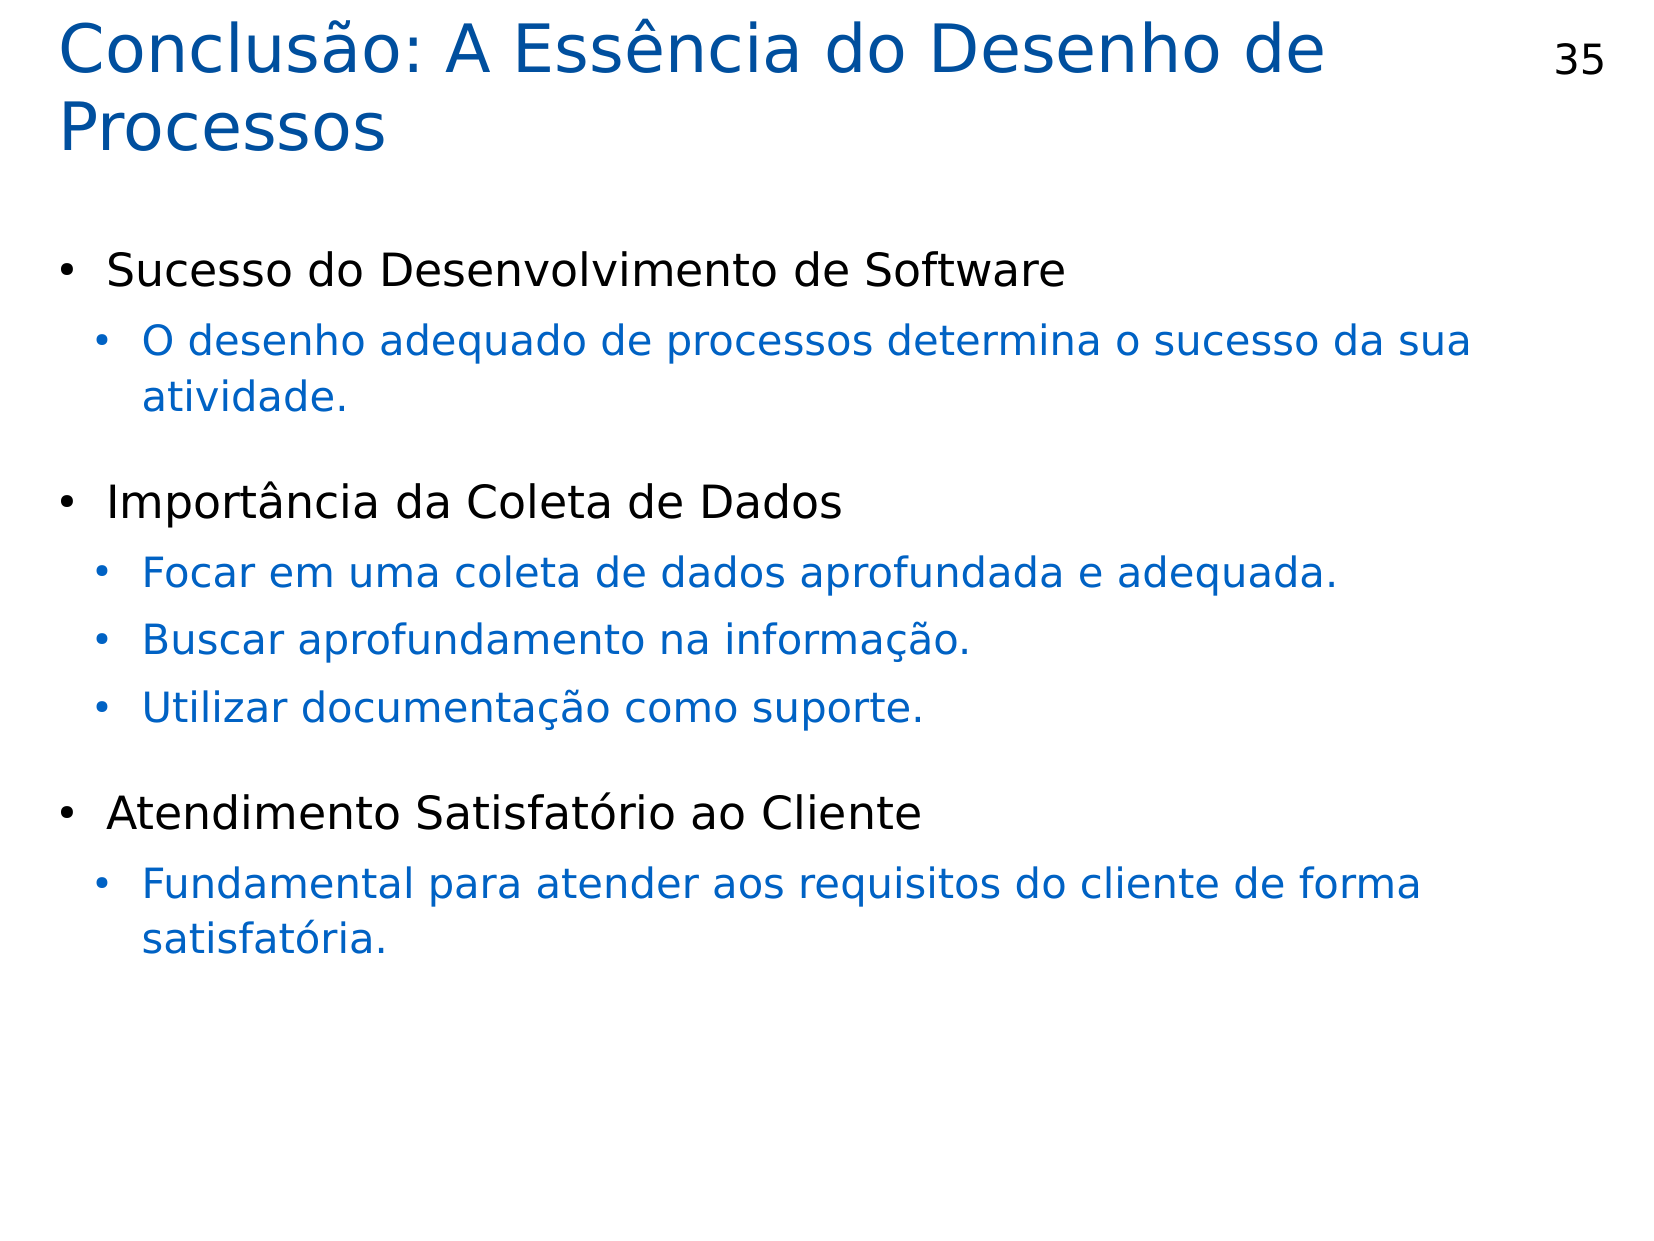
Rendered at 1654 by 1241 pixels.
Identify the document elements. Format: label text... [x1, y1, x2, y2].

title Conclusão: A Essência do Desenho de Processos [59, 10, 1506, 167]
list Sucesso do Desenvolvimento de Software O desenho adequado de processos determina o sucesso da sua atividade. Importância da Coleta de Dados Focar em uma coleta de dados aprofundada e adequada. Buscar aprofundamento na informação. Utilizar documentação como suporte. Atendimento Satisfatório ao Cliente Fundamental para atender aos requisitos do cliente de forma satisfatória. [59, 236, 1595, 1211]
